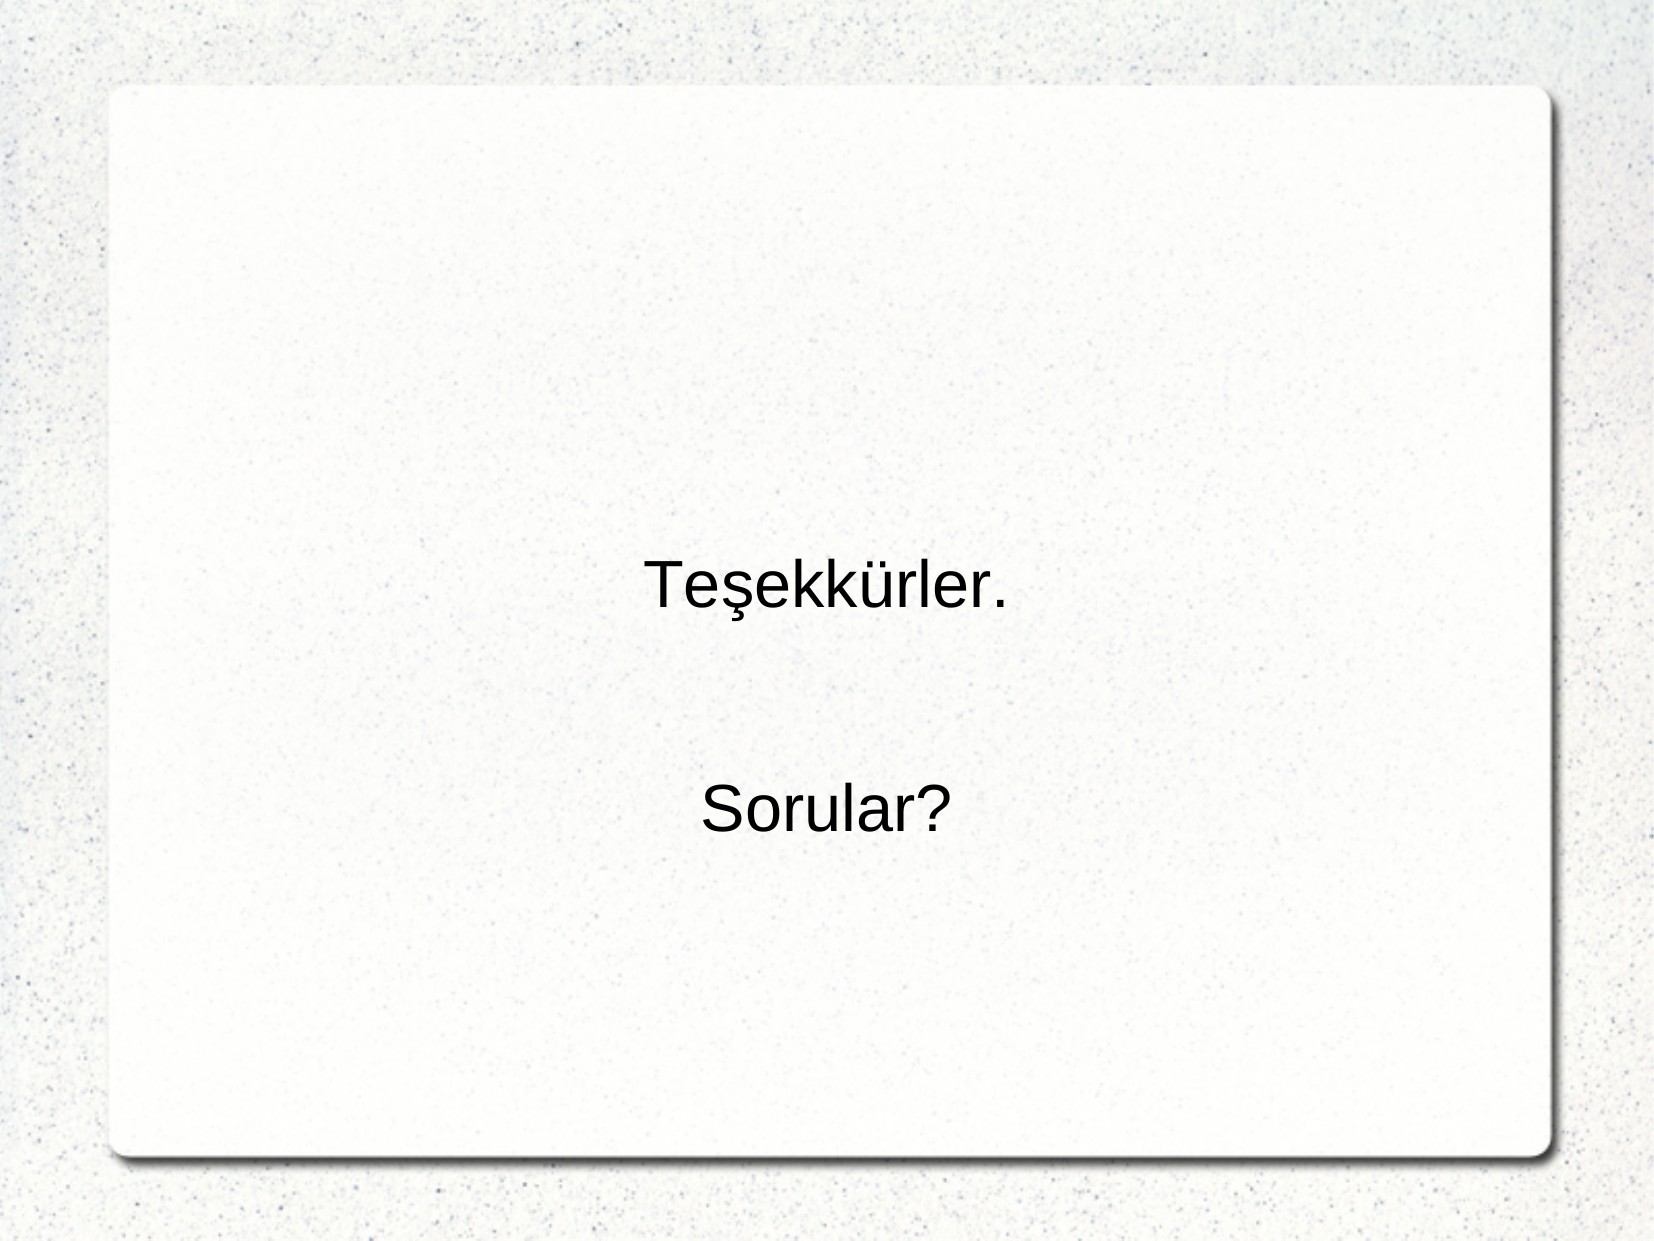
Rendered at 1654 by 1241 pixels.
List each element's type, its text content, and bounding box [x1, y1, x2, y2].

picture [0, 0, 1654, 1241]
subtitle Teşekkürler. Sorular? [147, 336, 1506, 1056]
